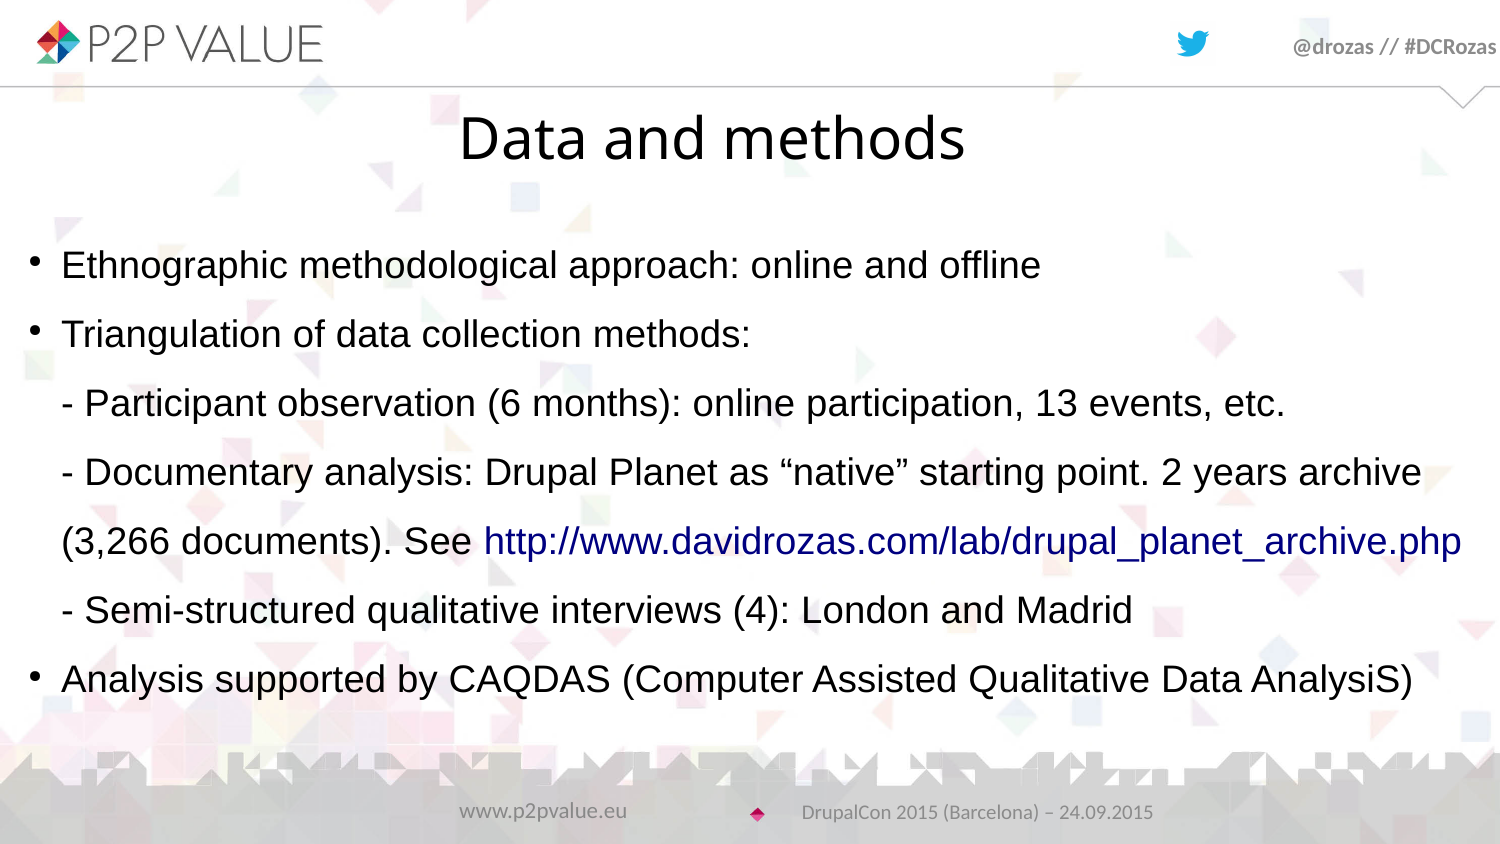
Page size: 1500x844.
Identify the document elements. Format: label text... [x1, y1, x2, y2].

text_box @drozas // #DCRozas [1170, 15, 1500, 76]
picture [0, 0, 1500, 844]
title Data and methods [60, 92, 1366, 181]
text_box DrupalCon 2015 (Barcelona) – 24.09.2015 [788, 788, 1481, 834]
text_box www.p2pvalue.eu [453, 789, 672, 829]
subtitle Ethnographic methodological approach: online and offline Triangulation of data collection methods: - Participant observation (6 months): online participation, 13 events, etc. - Documentary analysis: Drupal Planet as “native” starting point. 2 years archive (3,266 documents). See http://www.davidrozas.com/lab/drupal_planet_archive.php - Semi-structured qualitative interviews (4): London and Madrid Analysis supported by CAQDAS (Computer Assisted Qualitative Data AnalysiS) [15, 210, 1496, 766]
